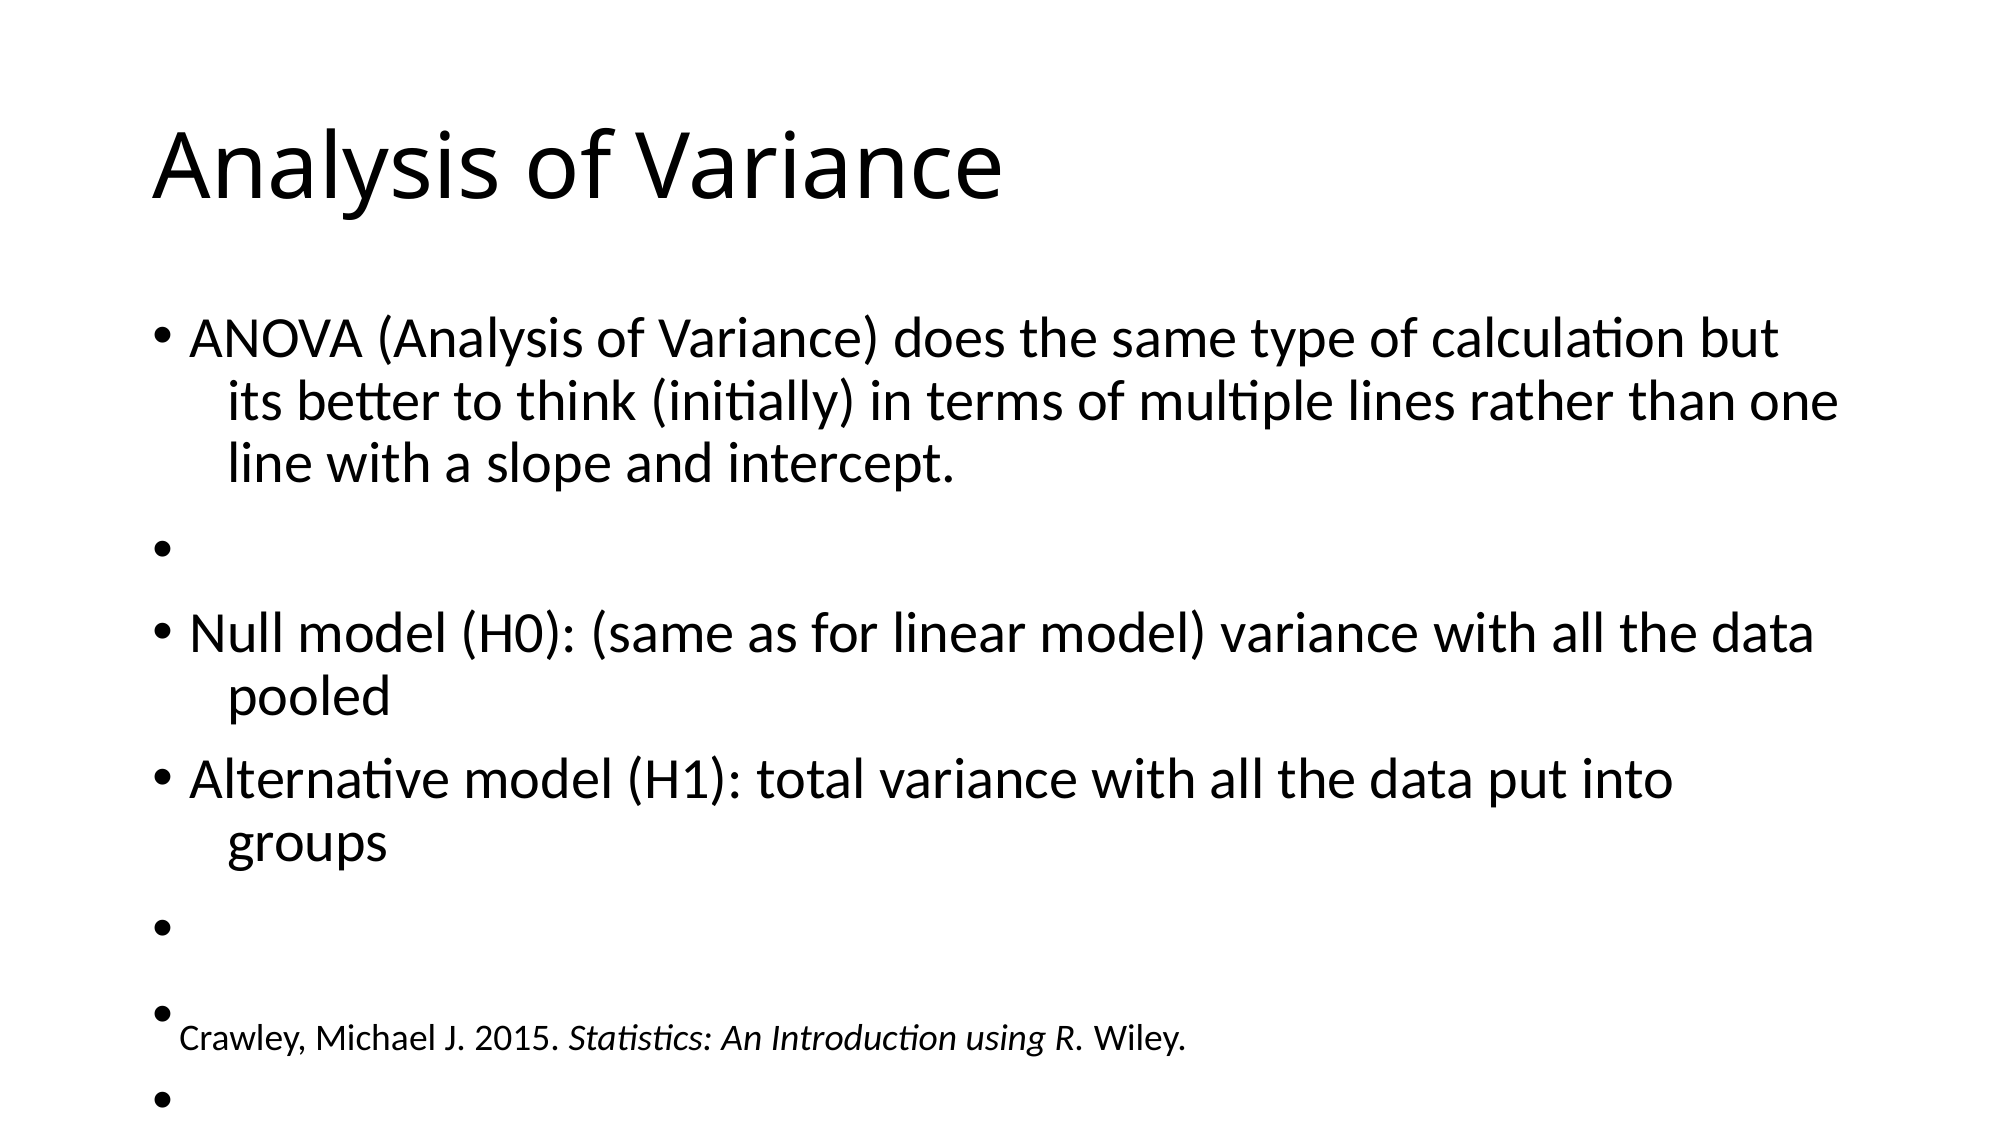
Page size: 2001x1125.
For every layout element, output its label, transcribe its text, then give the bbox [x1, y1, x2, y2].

title Analysis of Variance [137, 59, 1863, 278]
list ANOVA (Analysis of Variance) does the same type of calculation but its better to think (initially) in terms of multiple lines rather than one line with a slope and intercept. Null model (H0): (same as for linear model) variance with all the data pooled Alternative model (H1): total variance with all the data put into groups [137, 299, 1863, 954]
text_box Crawley, Michael J. 2015. Statistics: An Introduction using R. Wiley. [164, 1005, 1681, 1066]
